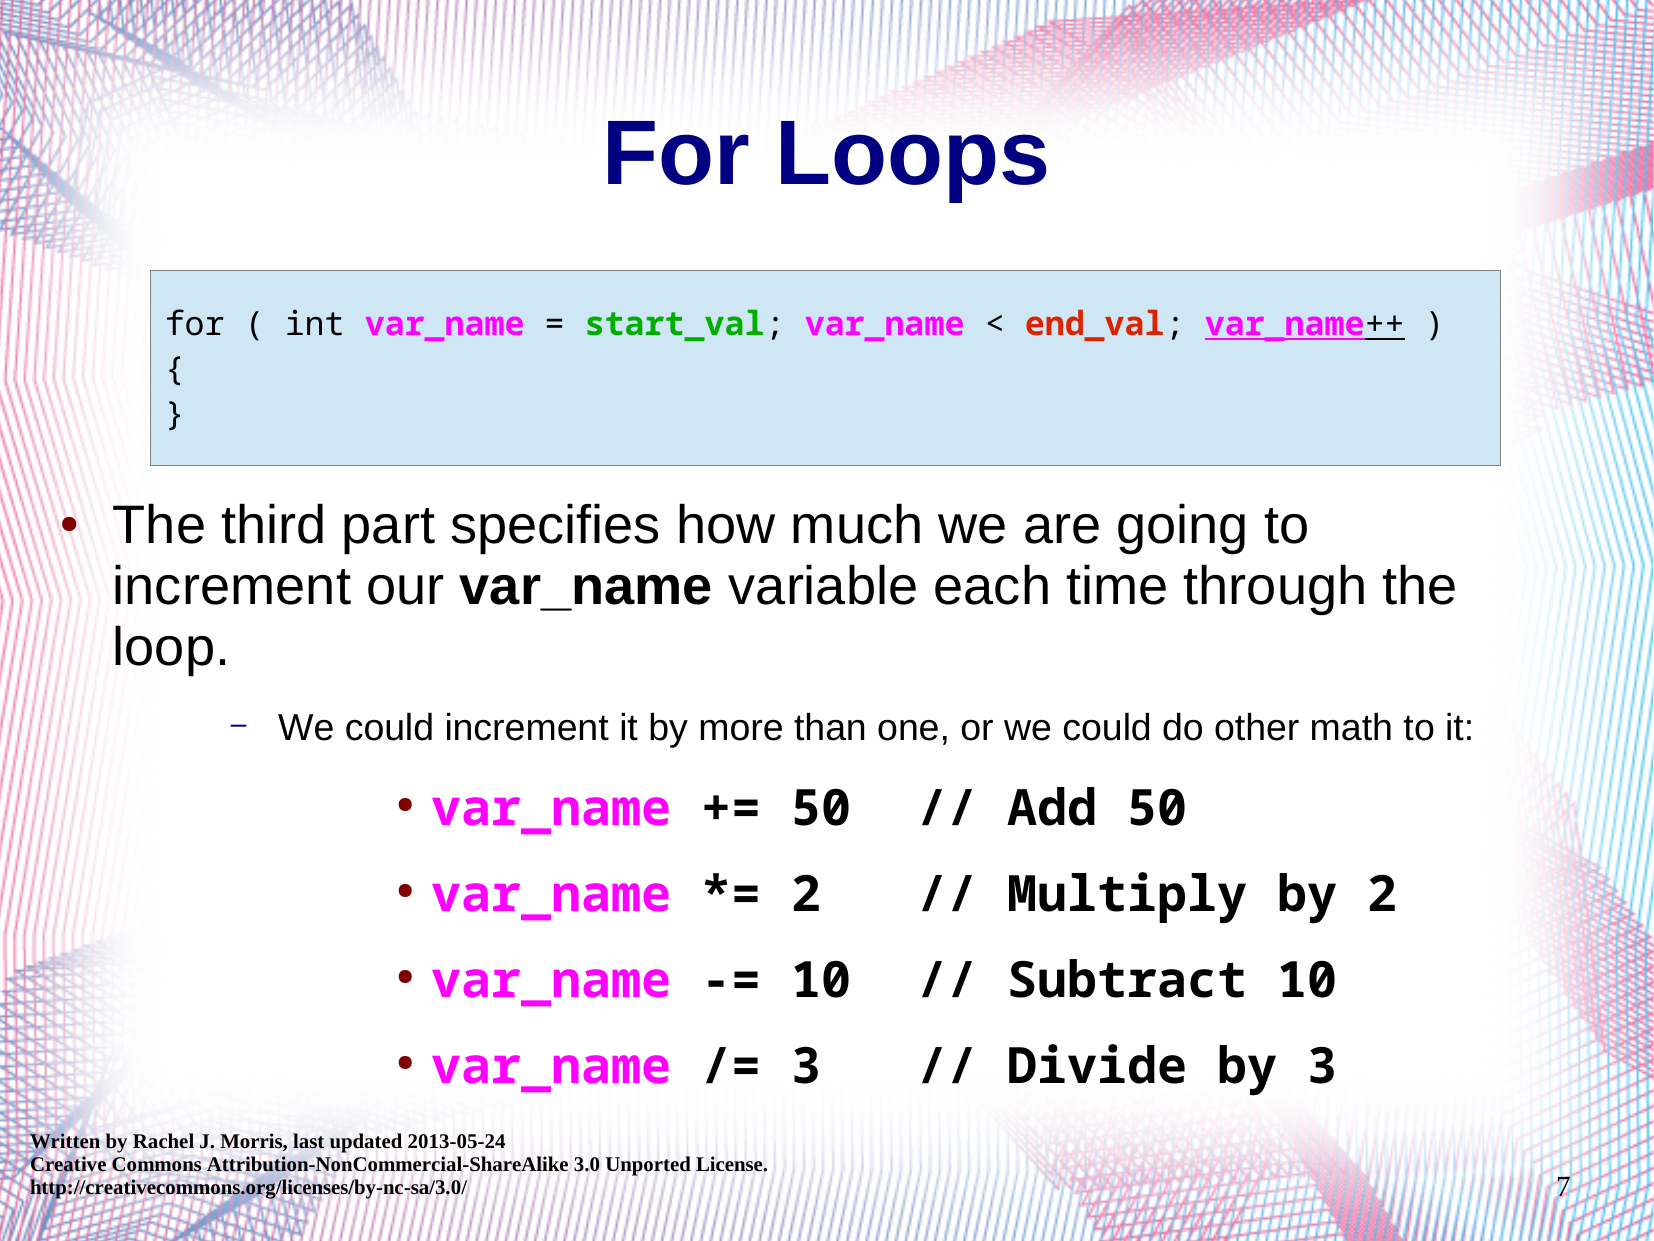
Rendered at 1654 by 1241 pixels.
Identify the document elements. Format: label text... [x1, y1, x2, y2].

picture [0, 0, 1654, 1241]
title For Loops [82, 49, 1571, 257]
list The third part specifies how much we are going to increment our var_name variable each time through the loop. We could increment it by more than one, or we could do other math to it: var_name += 50 // Add 50 var_name *= 2 // Multiply by 2 var_name -= 10 // Subtract 10 var_name /= 3 // Divide by 3 [41, 495, 1531, 1063]
text_box for ( int var_name = start_val; var_name < end_val; var_name++ ) { } [150, 270, 1501, 466]
